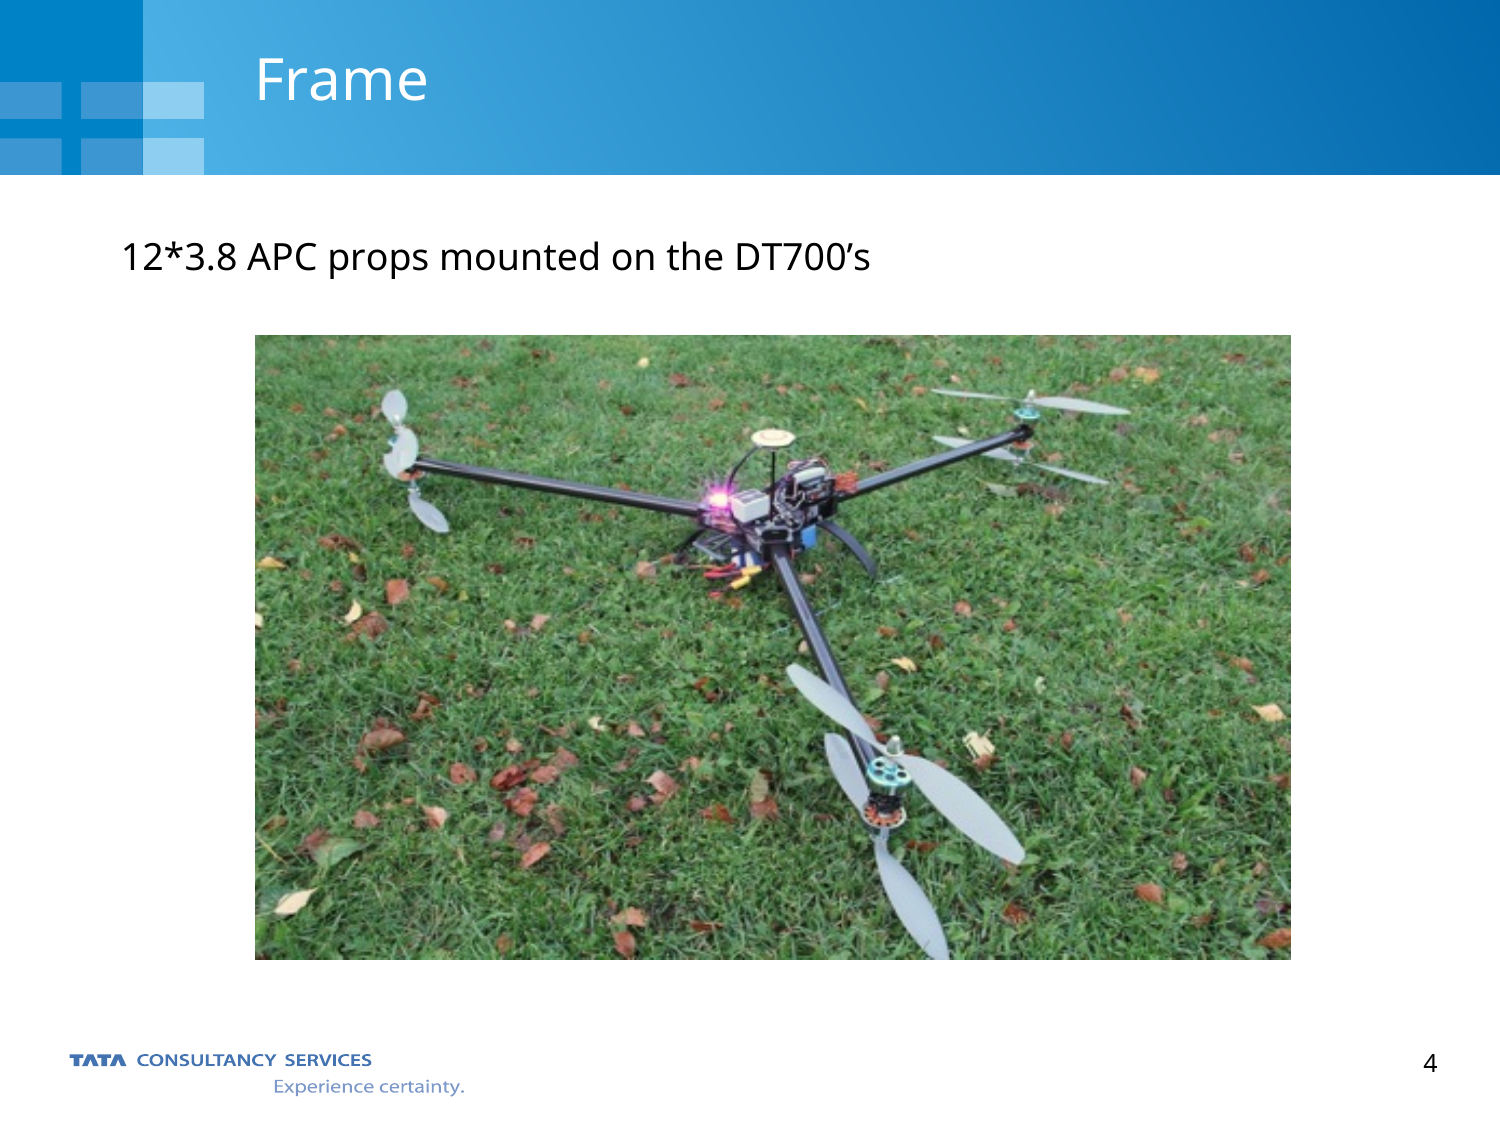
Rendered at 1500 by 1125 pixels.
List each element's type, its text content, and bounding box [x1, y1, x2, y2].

picture [255, 335, 1291, 961]
text_box Frame [240, 35, 751, 190]
text_box 12*3.8 APC props mounted on the DT700’s [106, 225, 946, 286]
